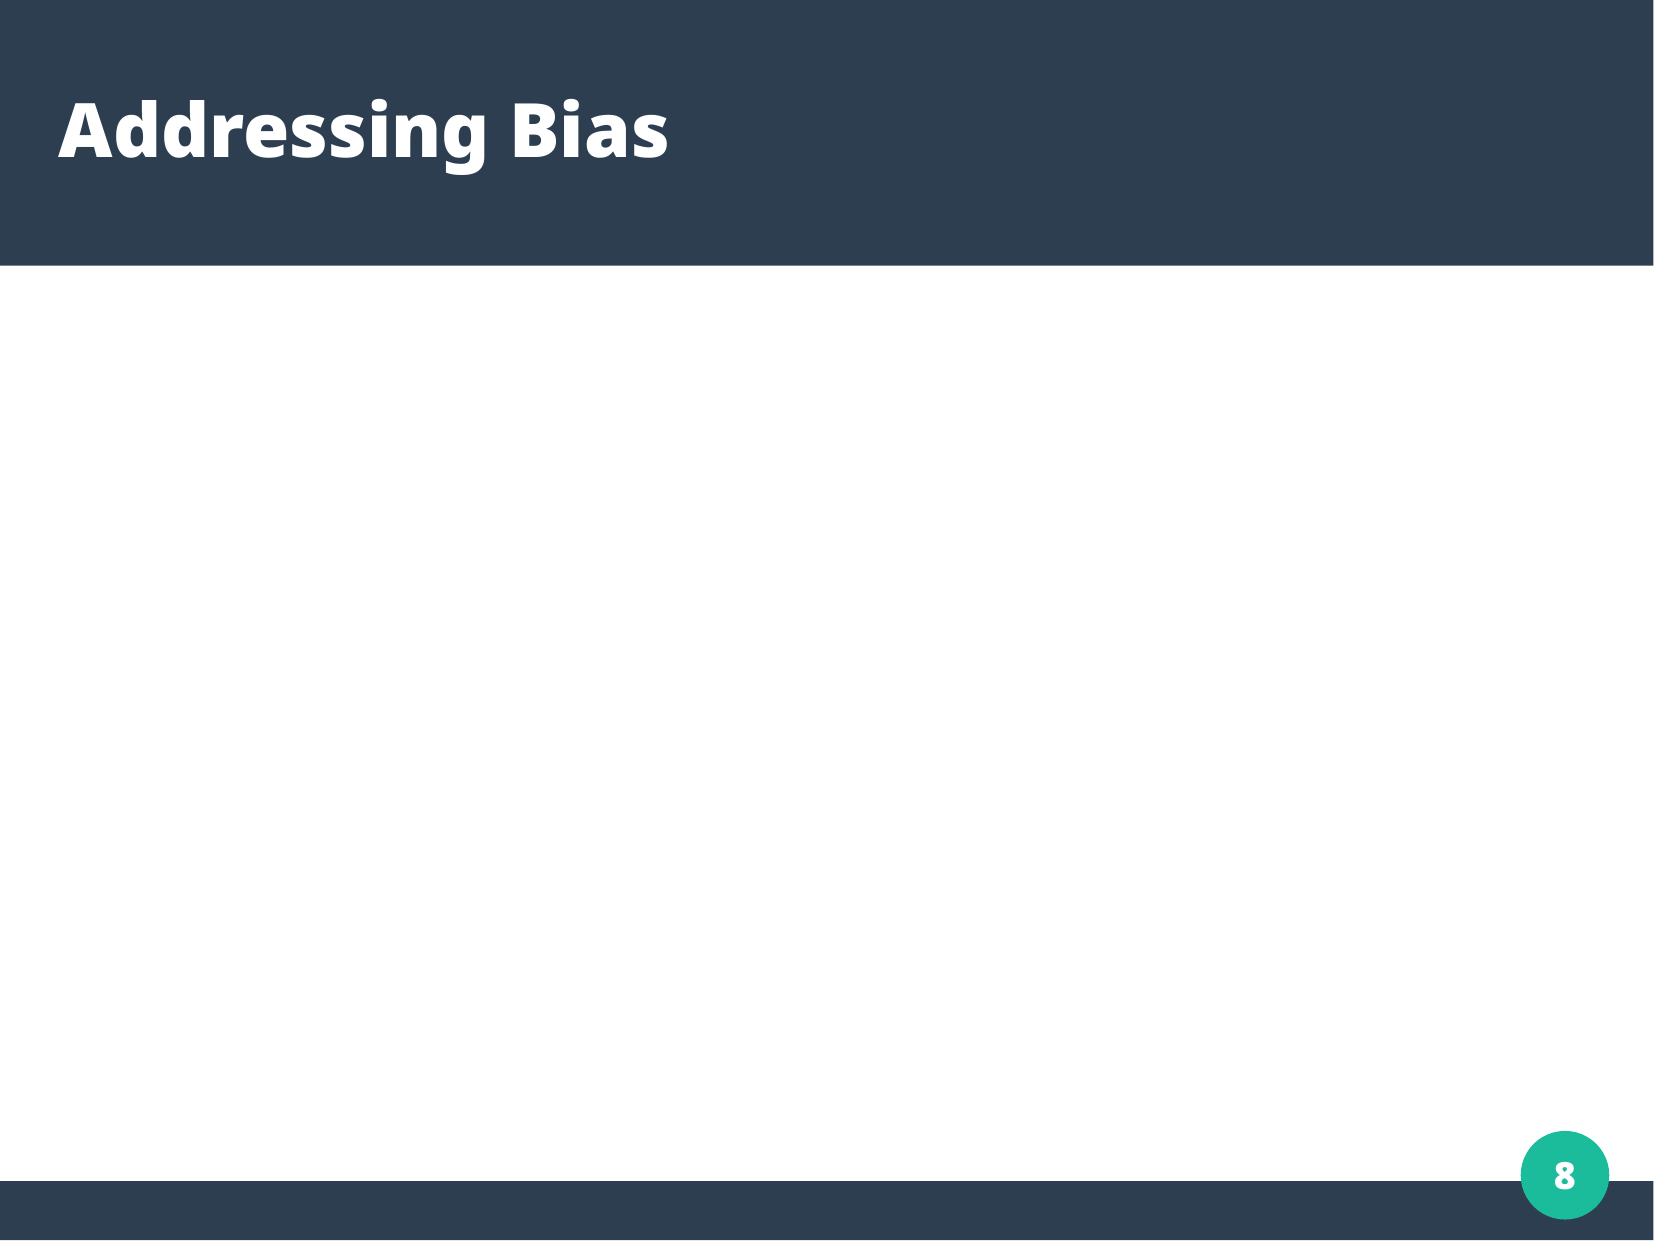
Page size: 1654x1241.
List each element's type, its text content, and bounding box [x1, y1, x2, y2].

title Addressing Bias [59, 49, 1595, 207]
